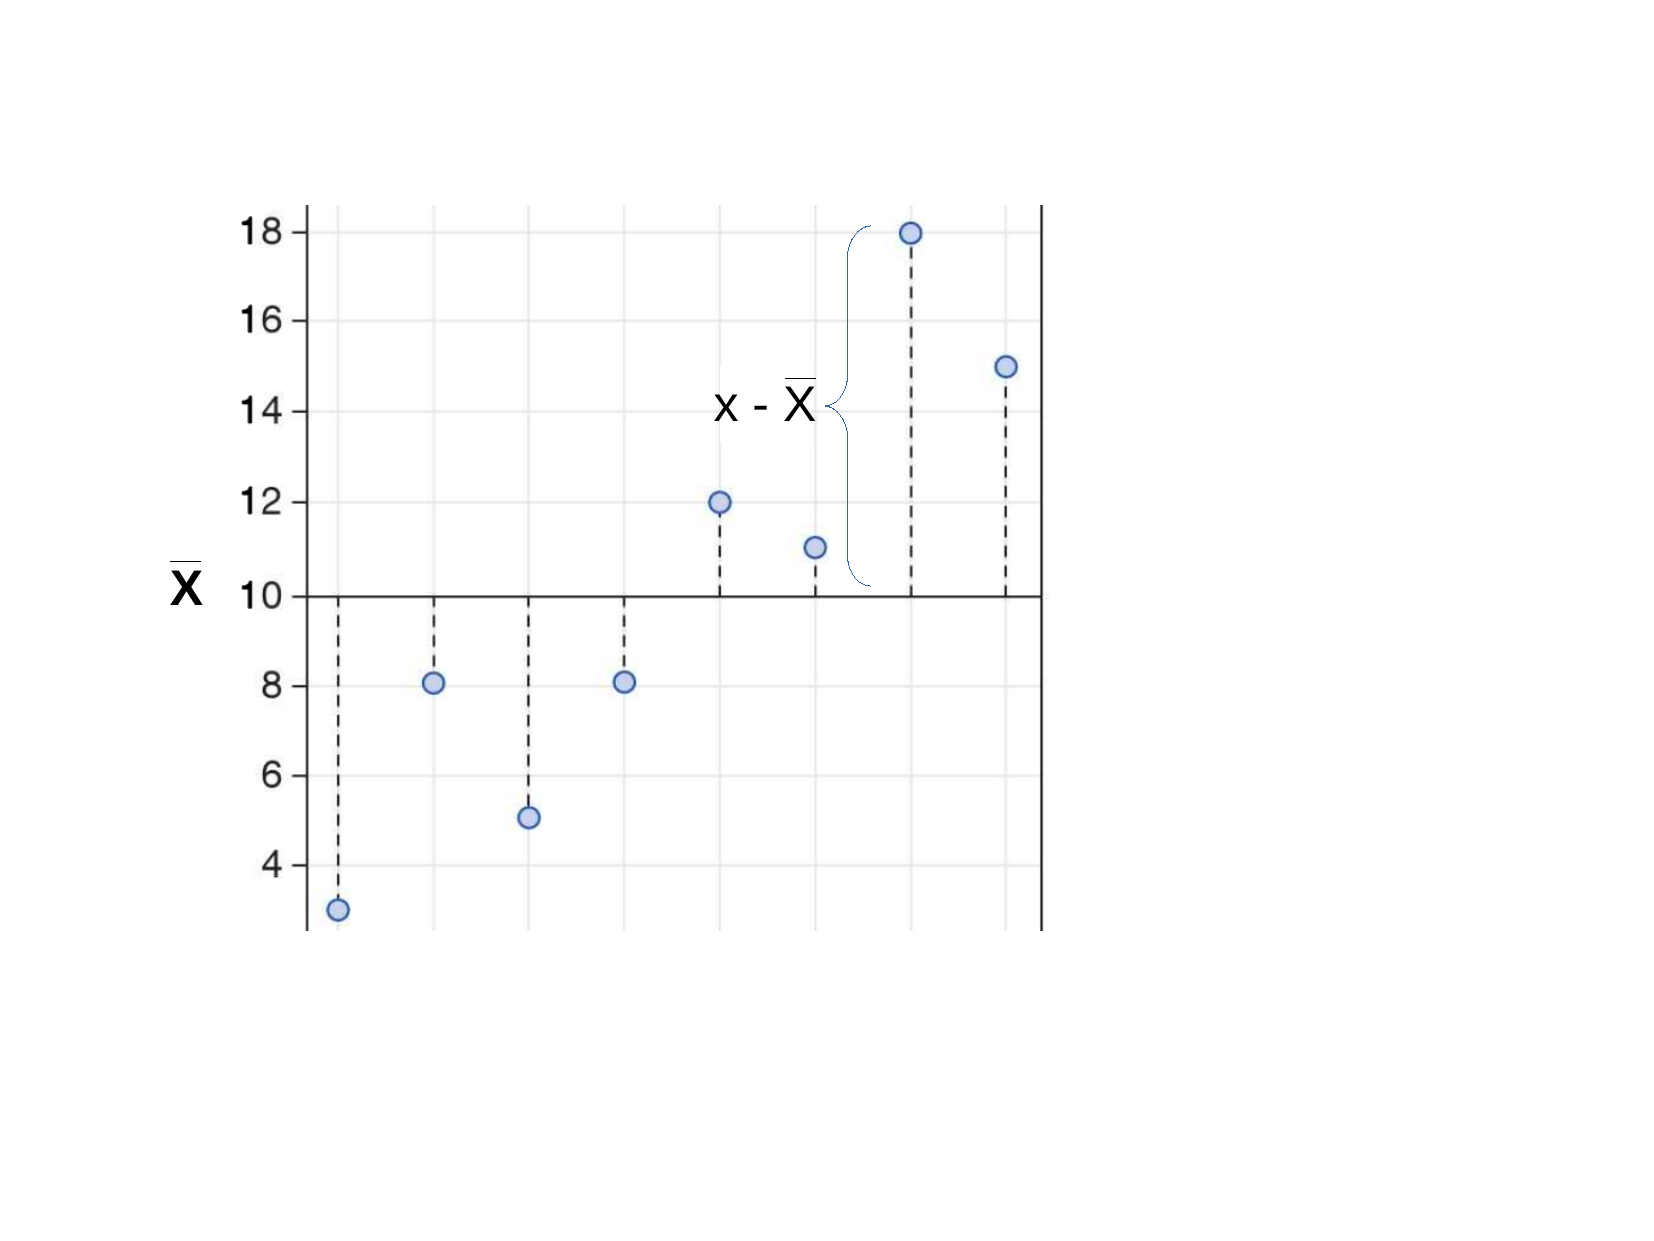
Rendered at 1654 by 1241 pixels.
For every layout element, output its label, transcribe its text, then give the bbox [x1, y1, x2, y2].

text_box x - X [720, 366, 811, 442]
text_box X [141, 550, 232, 626]
picture [151, 205, 1111, 931]
text_box x - X [803, 392, 811, 414]
